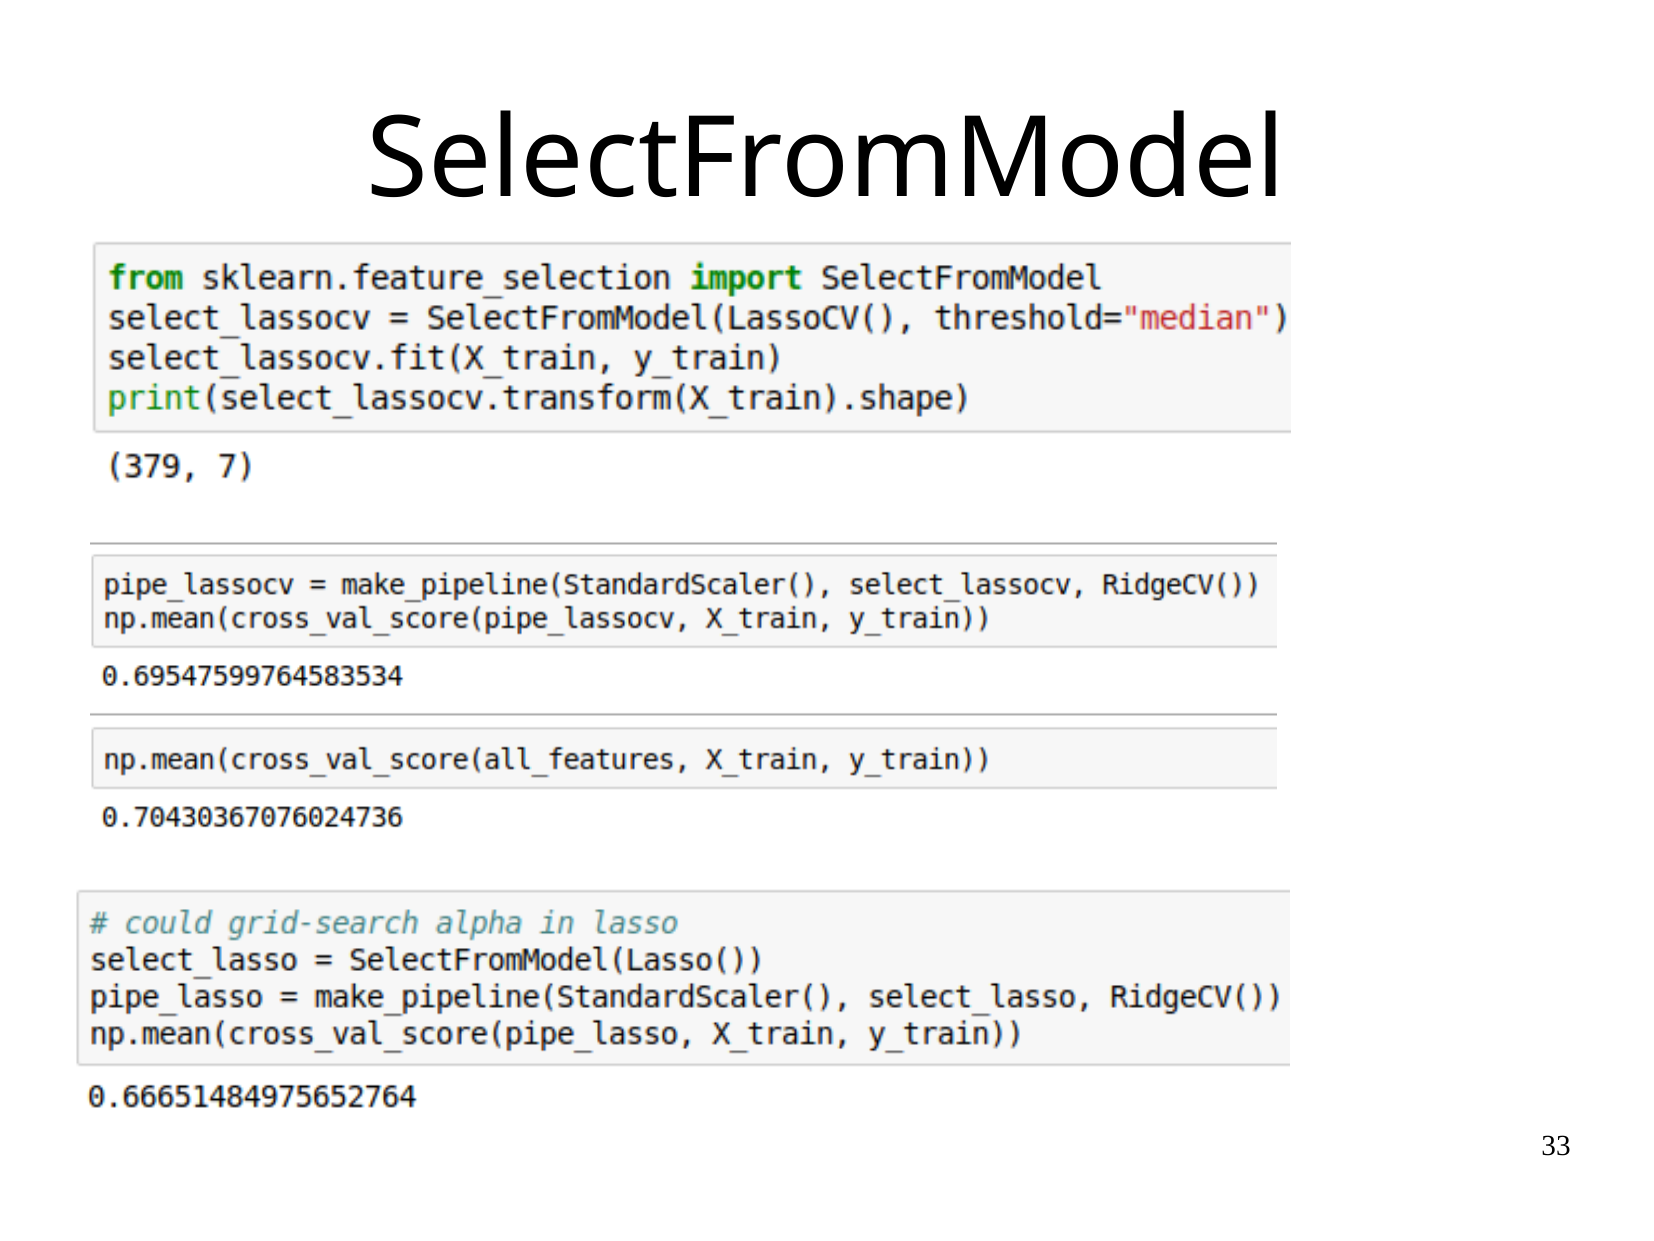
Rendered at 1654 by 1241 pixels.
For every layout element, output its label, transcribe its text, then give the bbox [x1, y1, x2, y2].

title SelectFromModel [82, 49, 1571, 257]
picture [82, 224, 1291, 490]
picture [75, 869, 1290, 1126]
picture [90, 539, 1277, 856]
